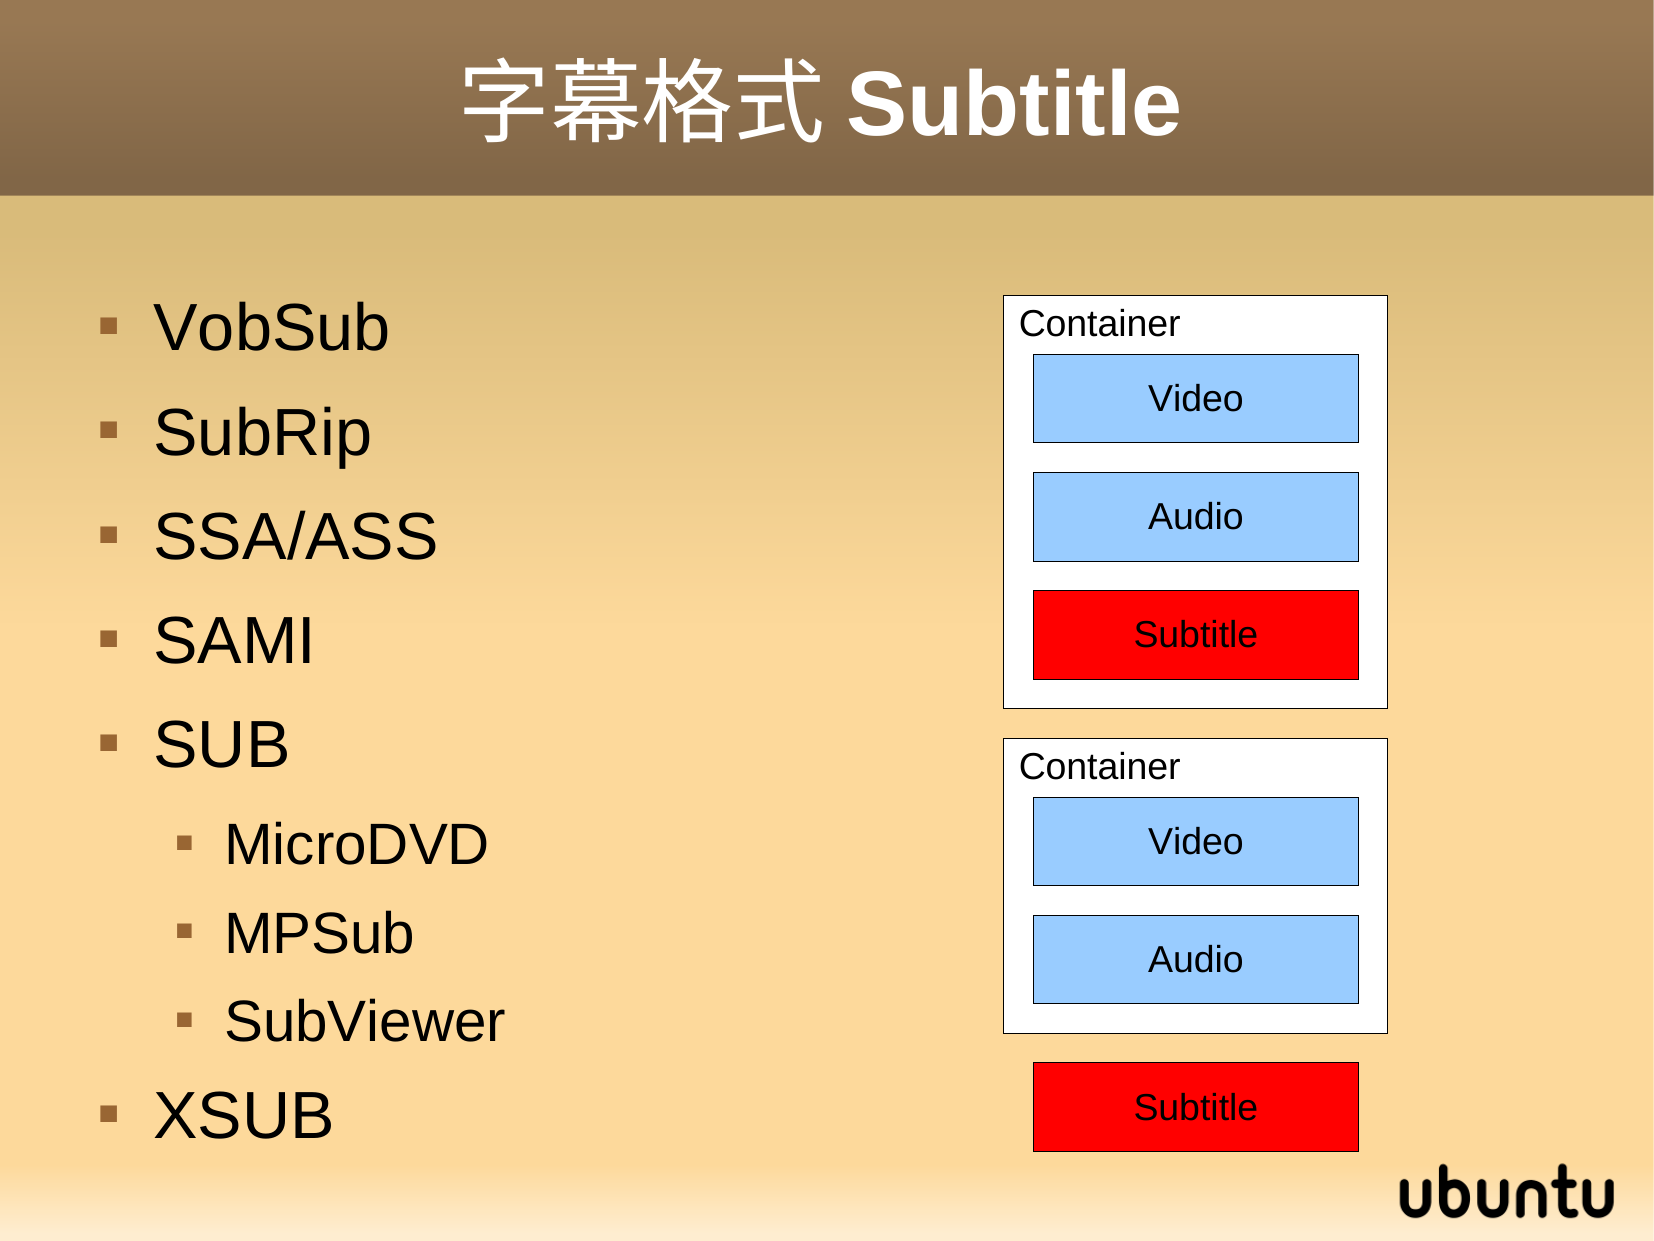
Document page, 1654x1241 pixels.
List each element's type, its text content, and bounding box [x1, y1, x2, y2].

title 字幕格式Subtitle [76, 7, 1565, 200]
text_box Video [1033, 797, 1359, 886]
picture [0, 0, 1654, 1241]
text_box Video [1033, 354, 1359, 443]
text_box Subtitle [1033, 590, 1359, 680]
text_box Subtitle [1033, 1062, 1359, 1152]
list VobSub SubRip SSA/ASS SAMI SUB MicroDVD MPSub SubViewer XSUB [82, 290, 809, 1153]
text_box Container [1003, 738, 1388, 1034]
text_box Container [1003, 295, 1388, 709]
text_box Audio [1033, 472, 1359, 562]
text_box Audio [1033, 915, 1359, 1004]
